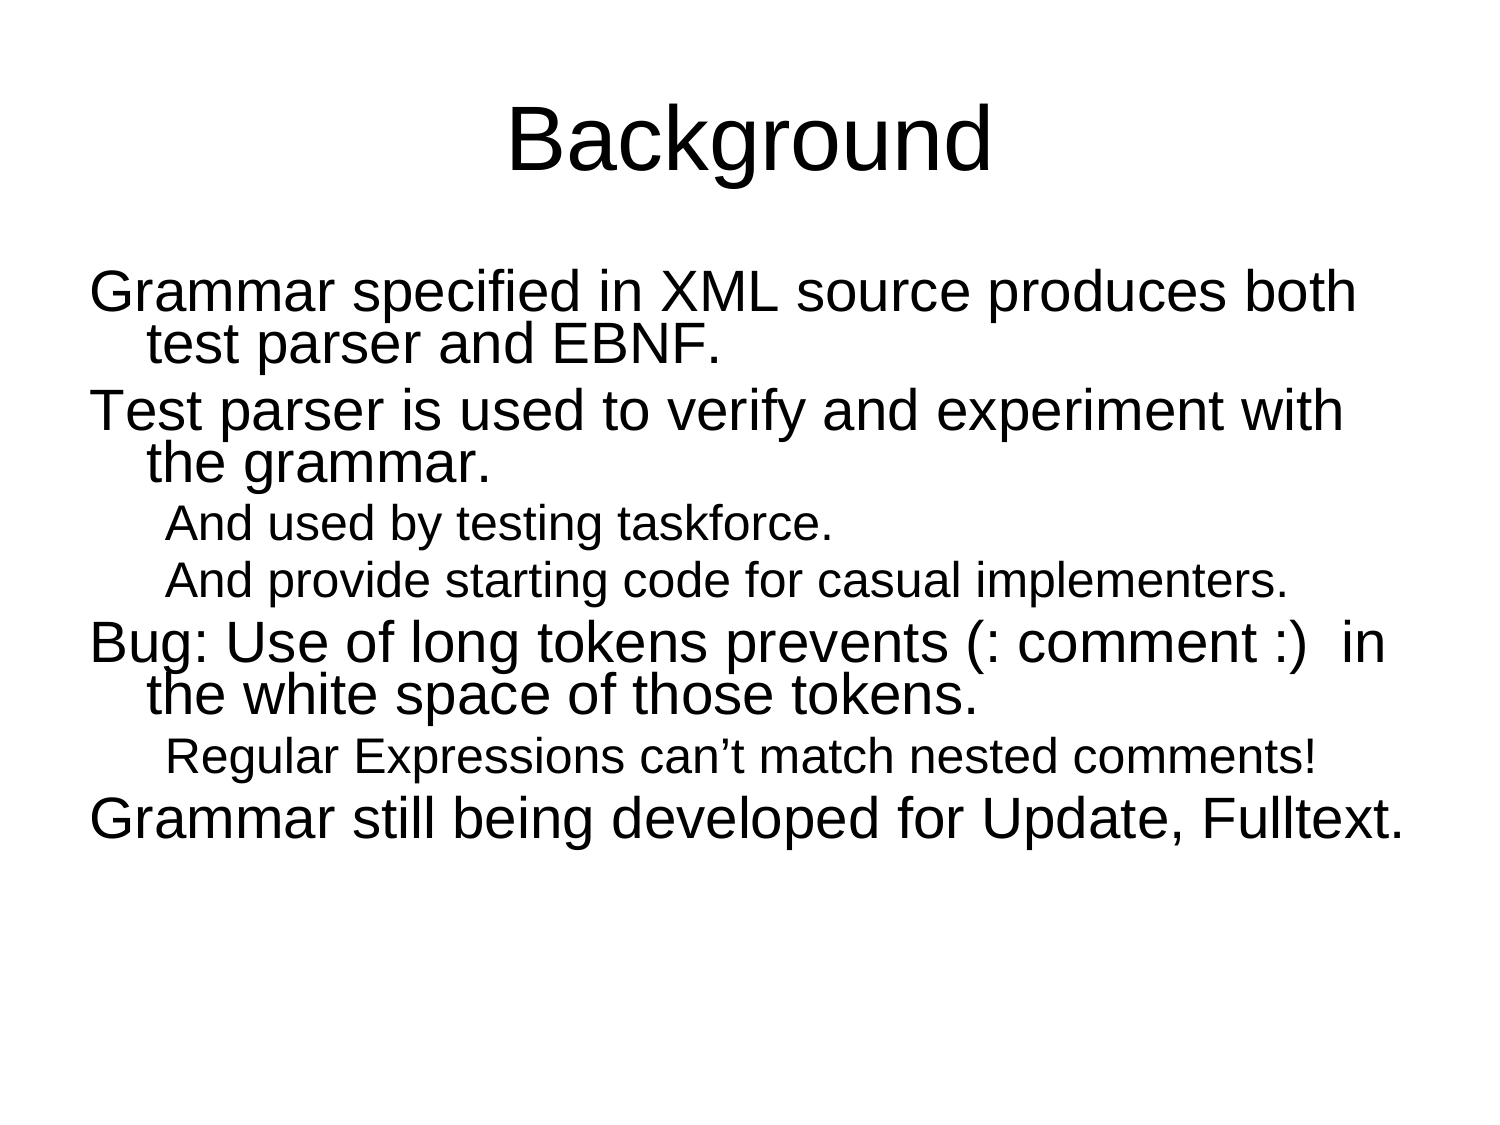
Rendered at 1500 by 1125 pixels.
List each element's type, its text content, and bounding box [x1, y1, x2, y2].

title Background [75, 45, 1426, 233]
list Grammar specified in XML source produces both test parser and EBNF. Test parser is used to verify and experiment with the grammar. And used by testing taskforce. And provide starting code for casual implementers. Bug: Use of long tokens prevents (: comment :) in the white space of those tokens. Regular Expressions can’t match nested comments! Grammar still being developed for Update, Fulltext. [75, 262, 1426, 1006]
